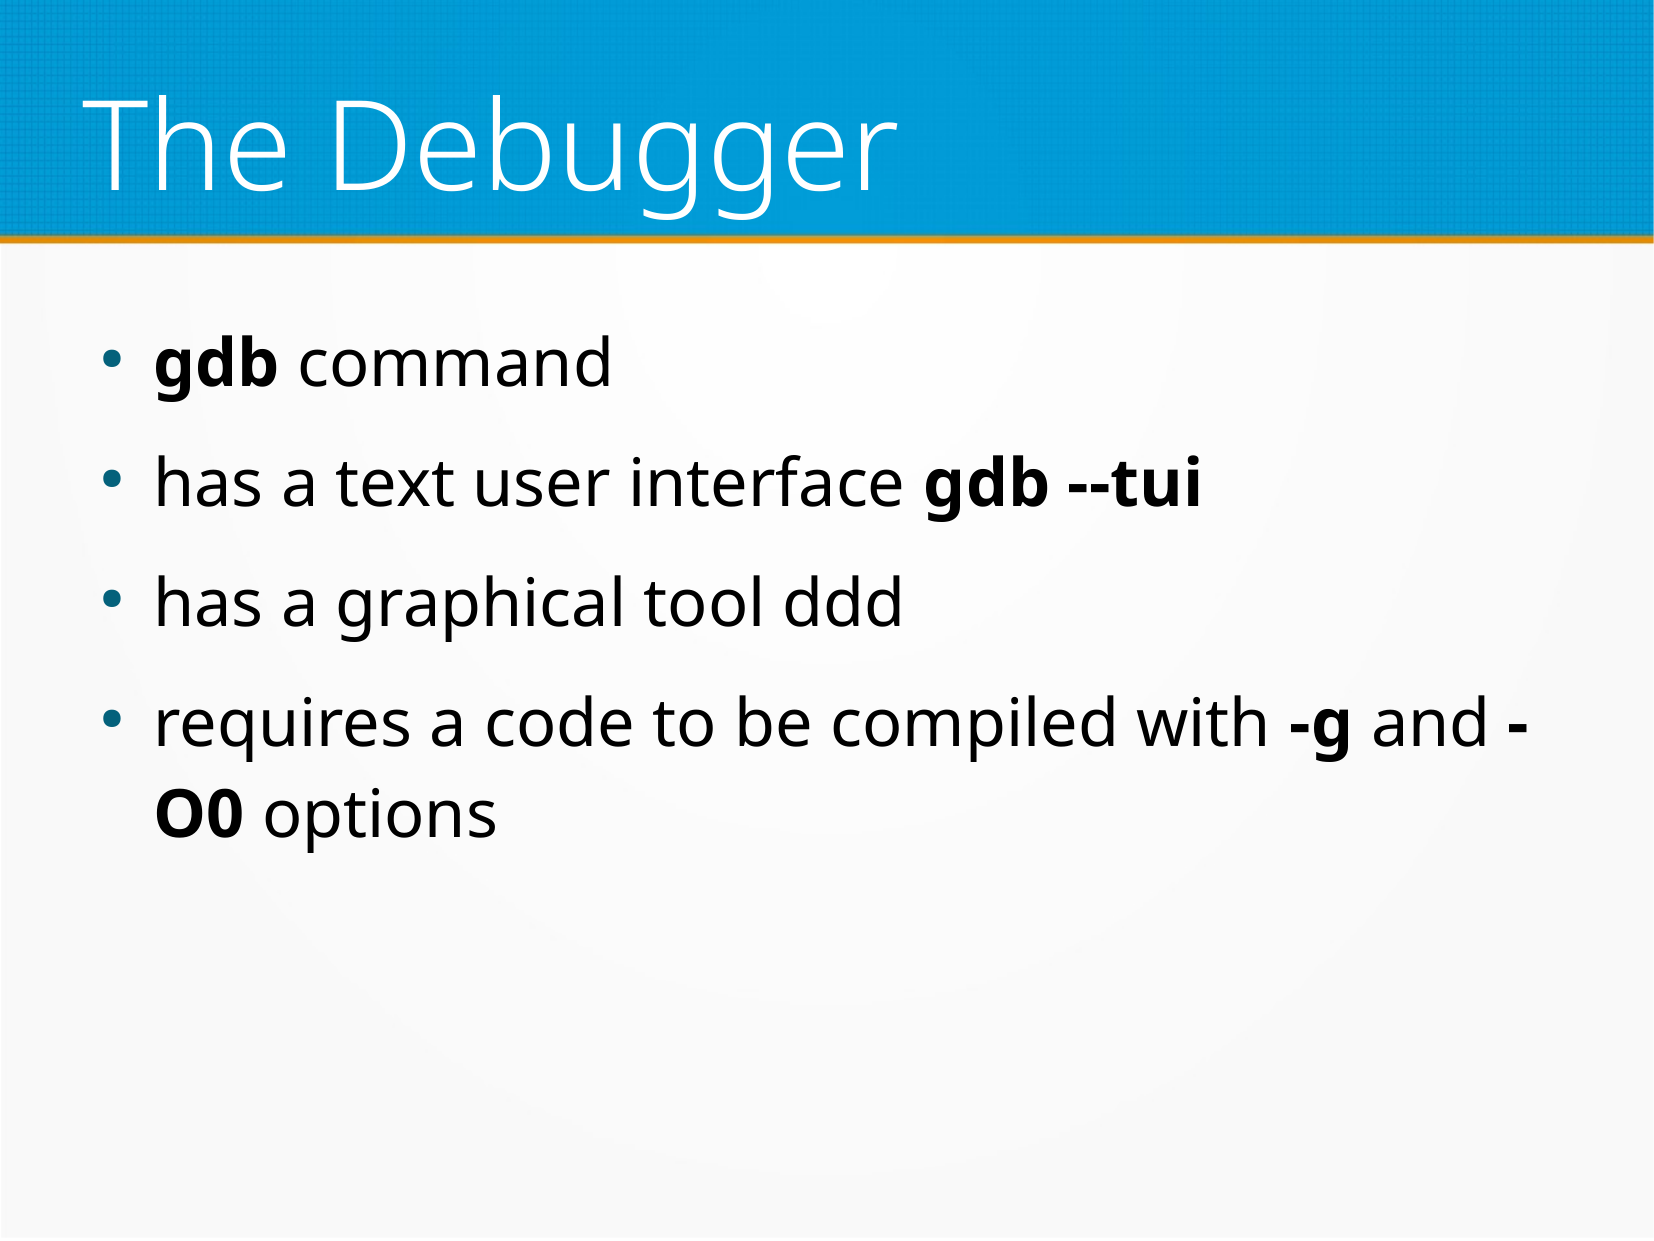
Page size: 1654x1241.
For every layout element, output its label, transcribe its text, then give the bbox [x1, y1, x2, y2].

title The Debugger [82, 19, 1571, 227]
picture [0, 233, 1654, 1241]
list gdb command has a text user interface gdb --tui has a graphical tool ddd requires a code to be compiled with -g and -O0 options [82, 315, 1563, 1081]
